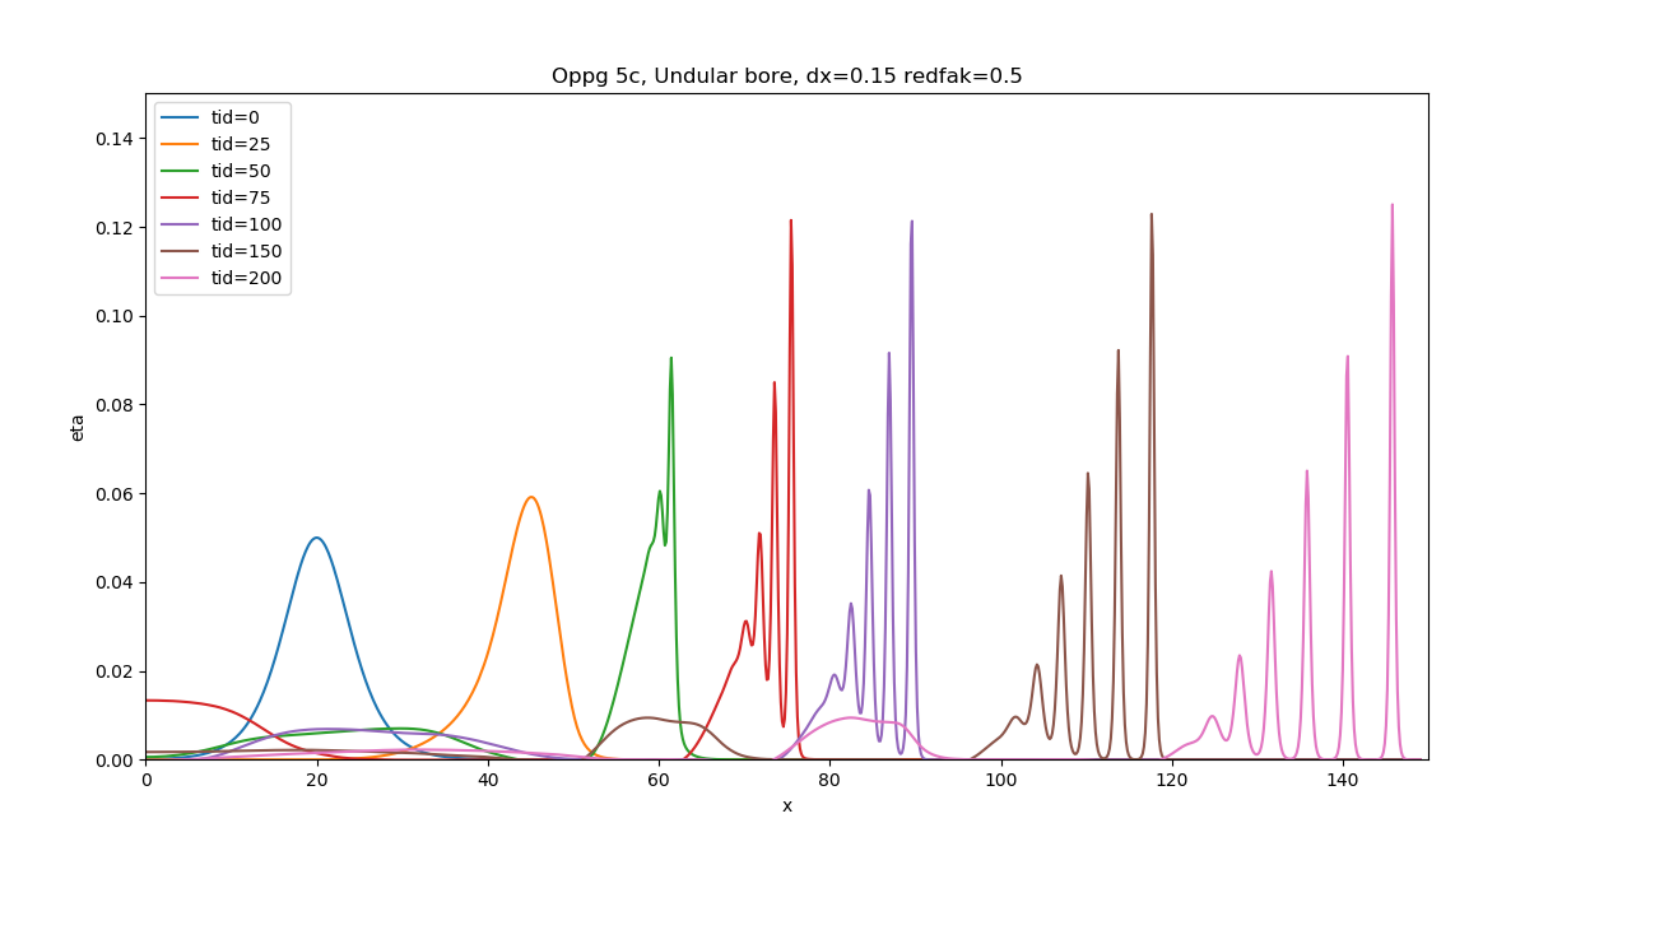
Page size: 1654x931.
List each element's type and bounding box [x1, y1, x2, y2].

picture [0, 0, 1594, 856]
